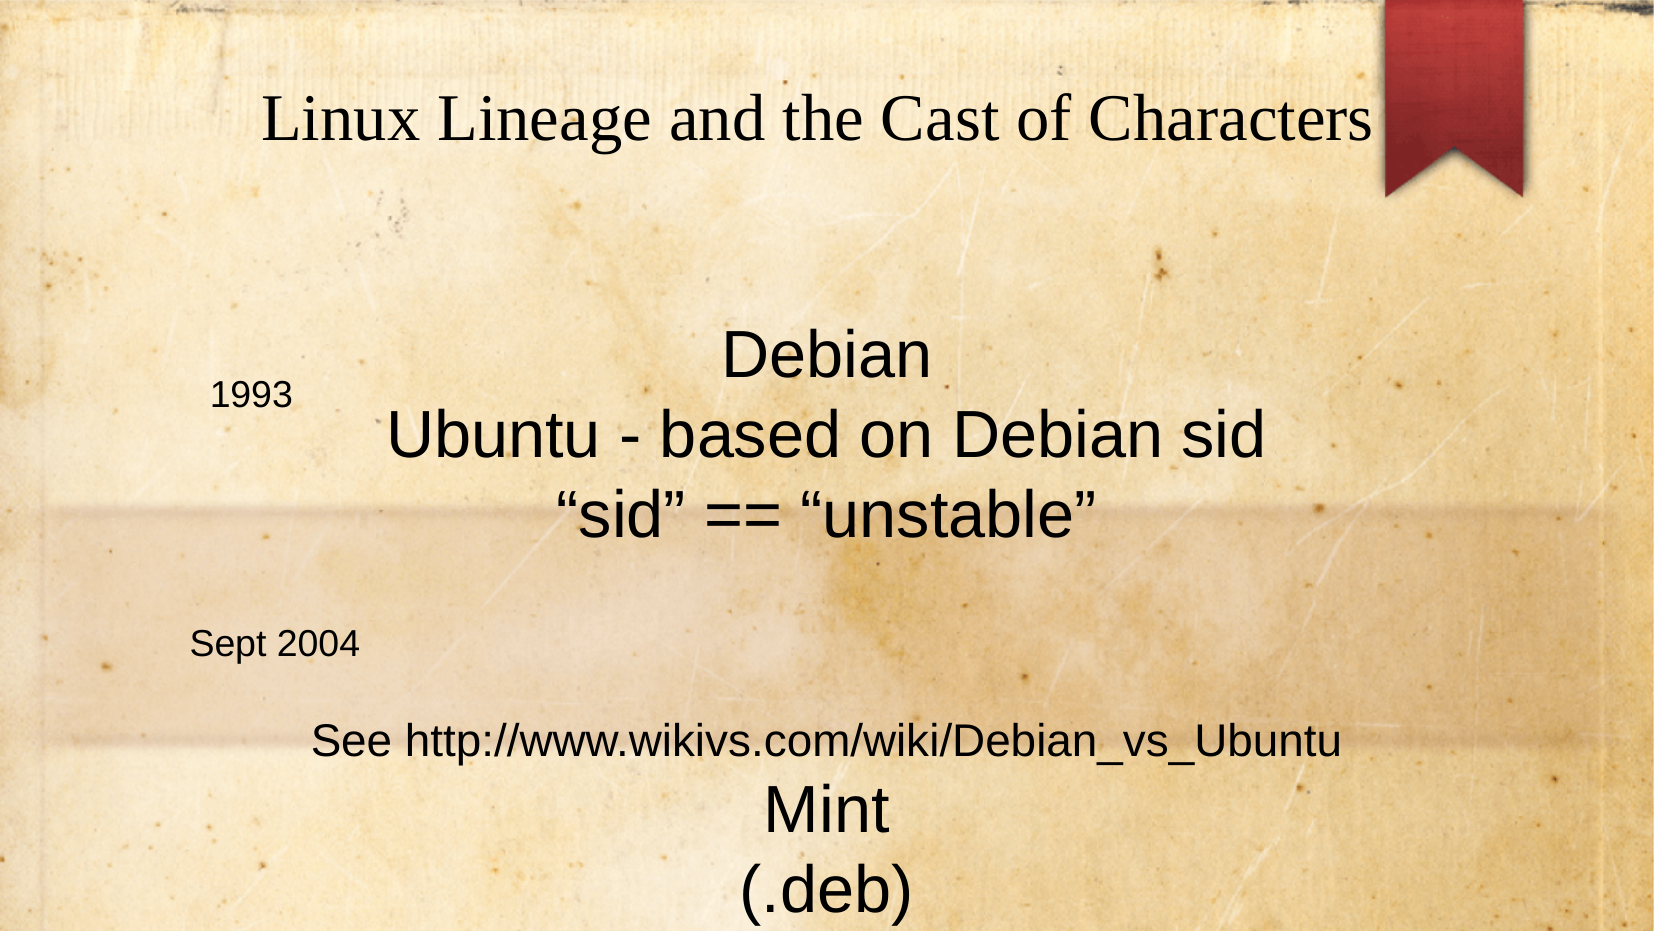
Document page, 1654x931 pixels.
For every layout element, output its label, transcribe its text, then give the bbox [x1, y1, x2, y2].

picture [0, 0, 1654, 931]
text_box Debian Ubuntu - based on Debian sid “sid” == “unstable” See http://www.wikivs.com/wiki/Debian_vs_Ubuntu Mint (.deb) [82, 299, 1571, 931]
text_box 1993 [194, 362, 308, 423]
text_box Linux Lineage and the Cast of Characters [82, 47, 1571, 180]
text_box Sept 2004 [174, 611, 375, 669]
